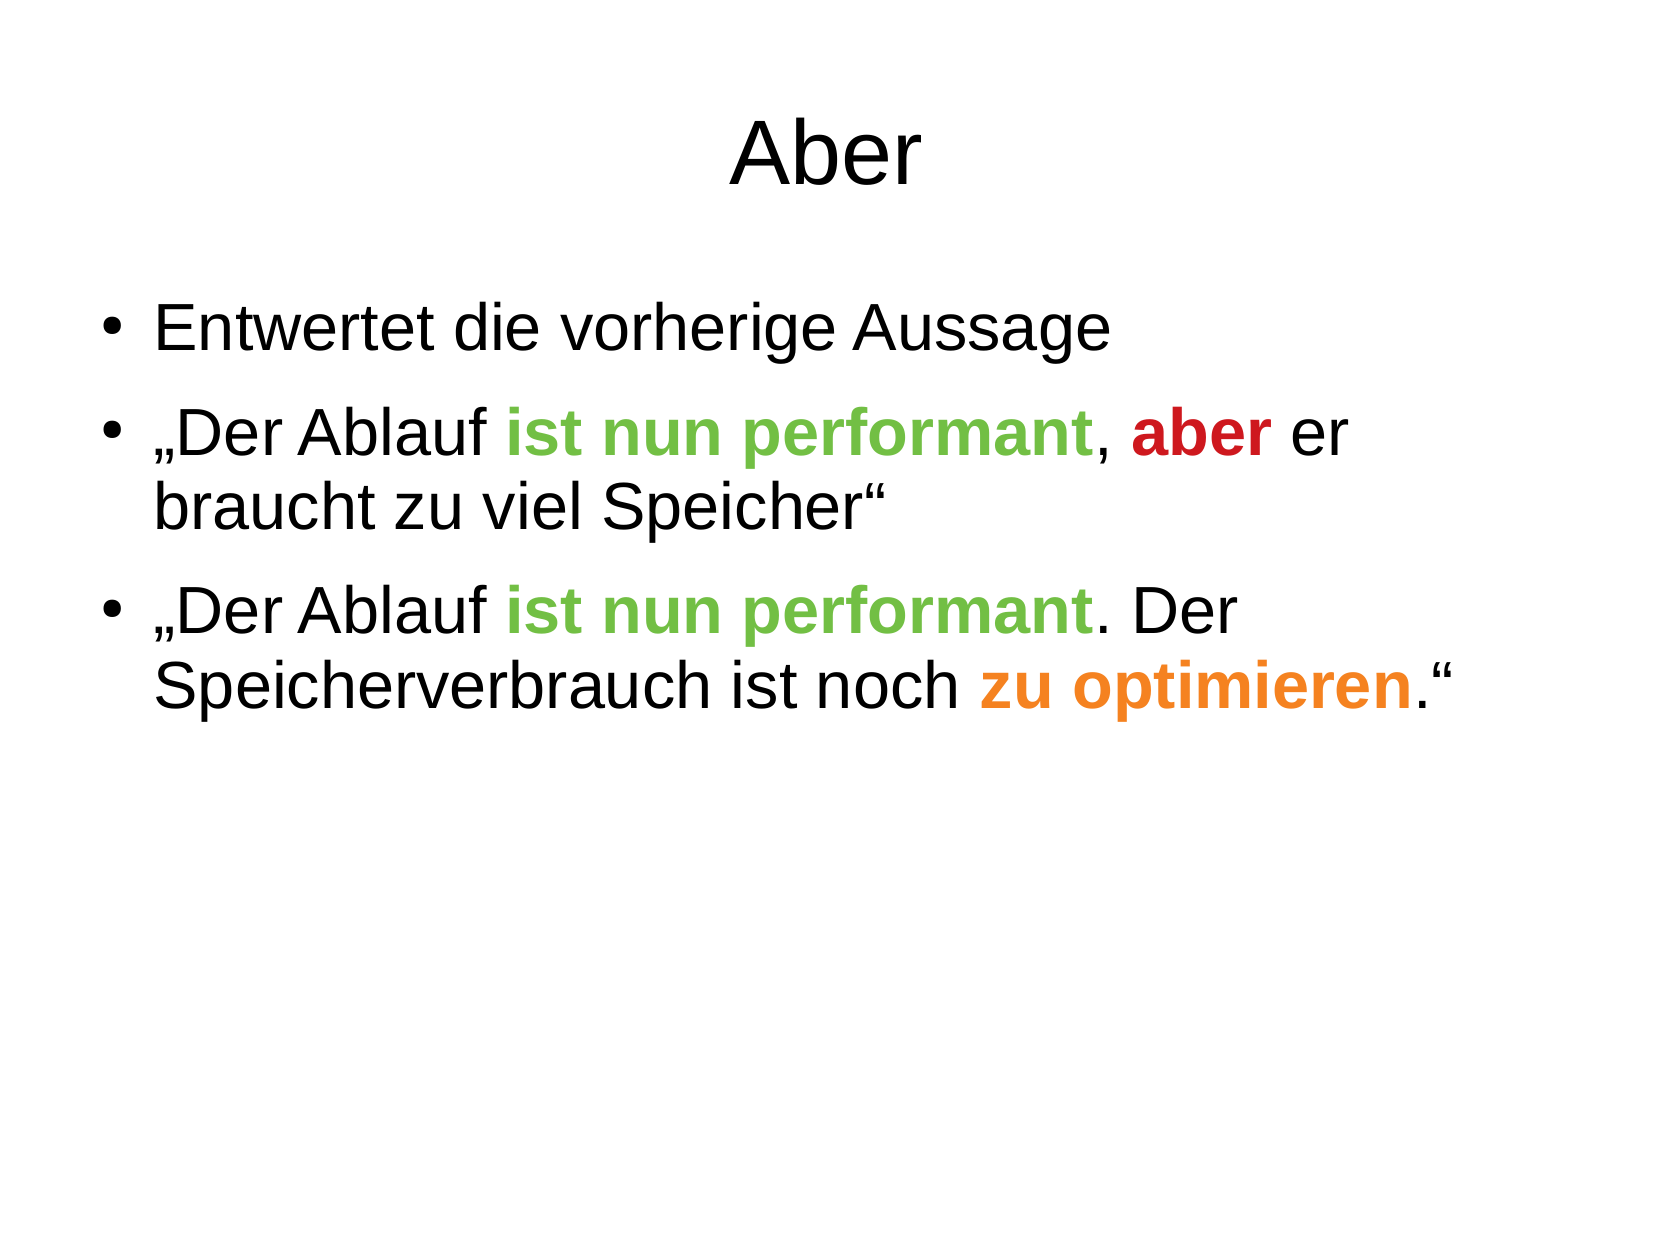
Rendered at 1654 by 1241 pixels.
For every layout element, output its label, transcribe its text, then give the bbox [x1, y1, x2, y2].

list Entwertet die vorherige Aussage „Der Ablauf ist nun performant, aber er braucht zu viel Speicher“ „Der Ablauf ist nun performant. Der Speicherverbrauch ist noch zu optimieren.“ [82, 290, 1571, 1010]
title Aber [82, 49, 1571, 257]
